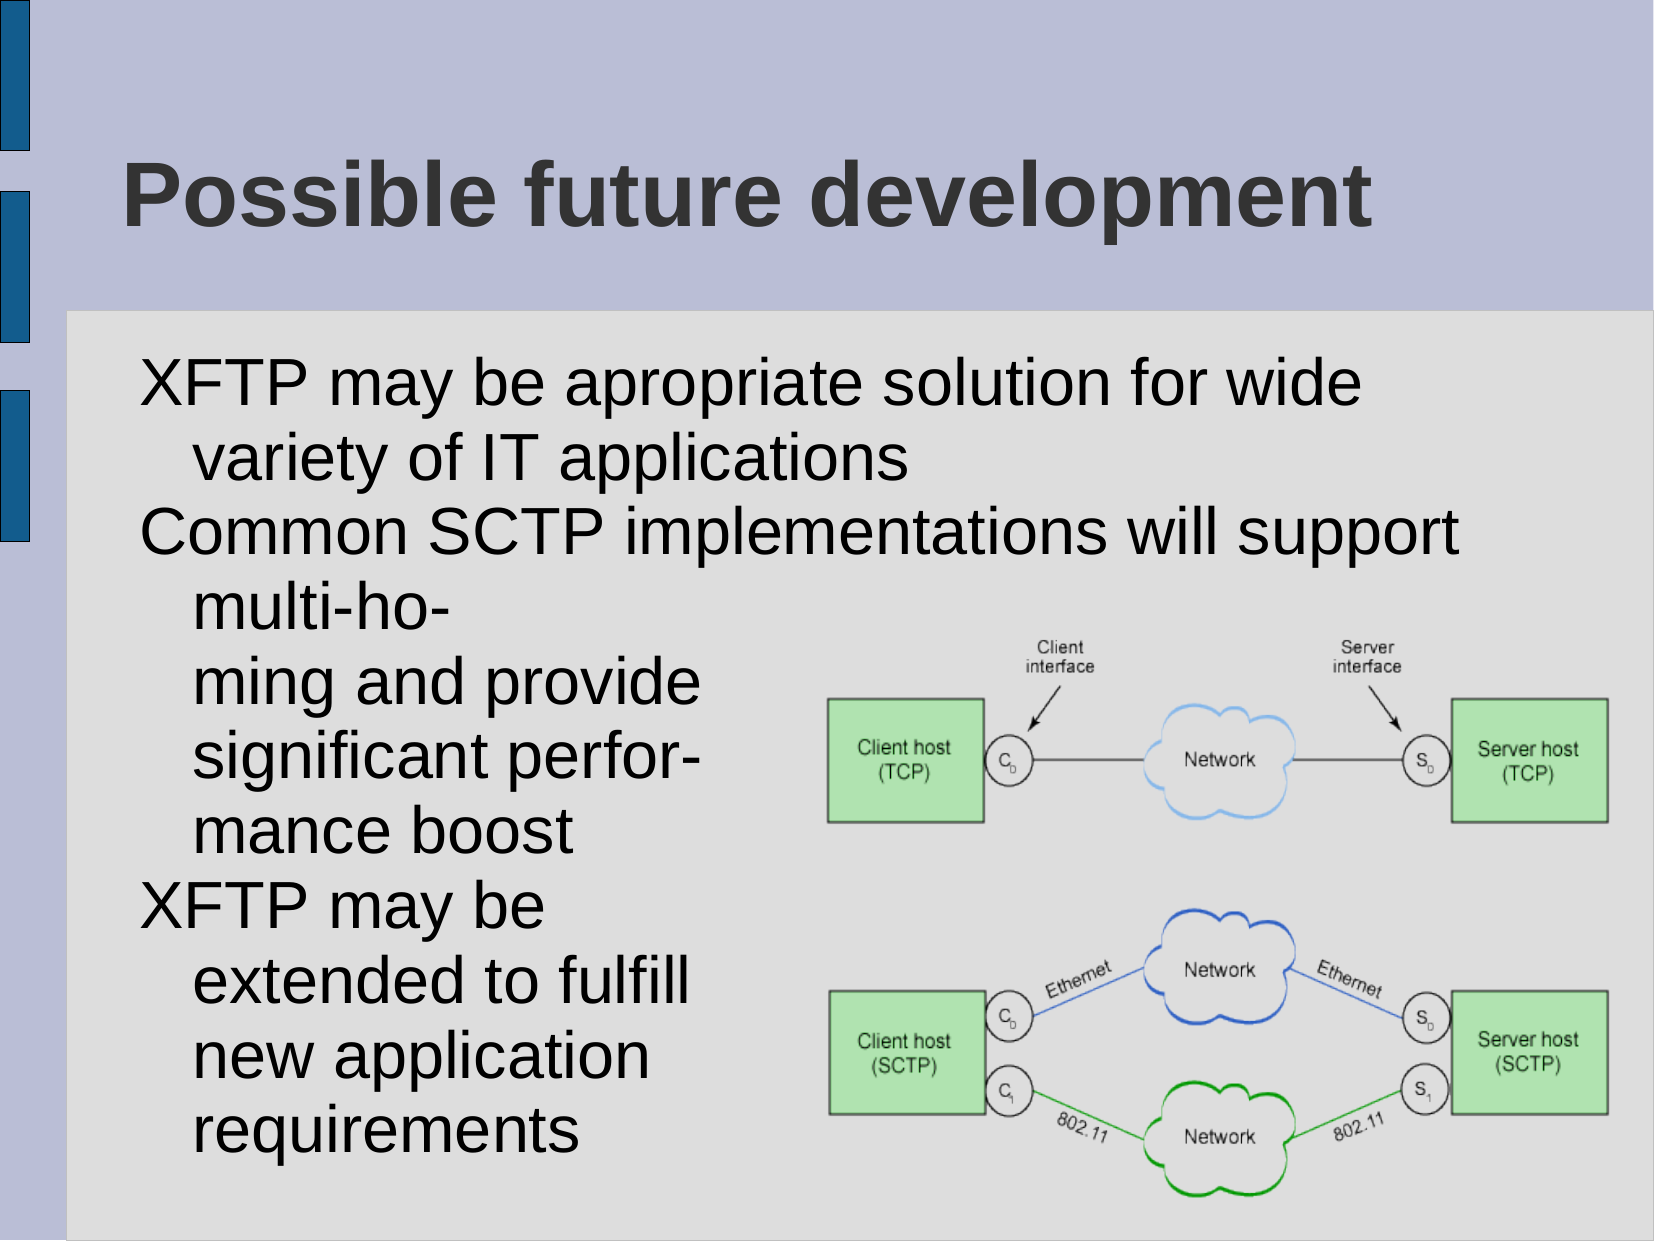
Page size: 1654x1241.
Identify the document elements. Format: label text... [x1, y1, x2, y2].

list XFTP may be apropriate solution for wide variety of IT applications Common SCTP implementations will support multi-ho- ming and provide significant perfor- mance boost XFTP may be extended to fulfill new application requirements [121, 344, 1534, 1168]
title Possible future development [121, 91, 1534, 299]
picture [825, 635, 1613, 1201]
